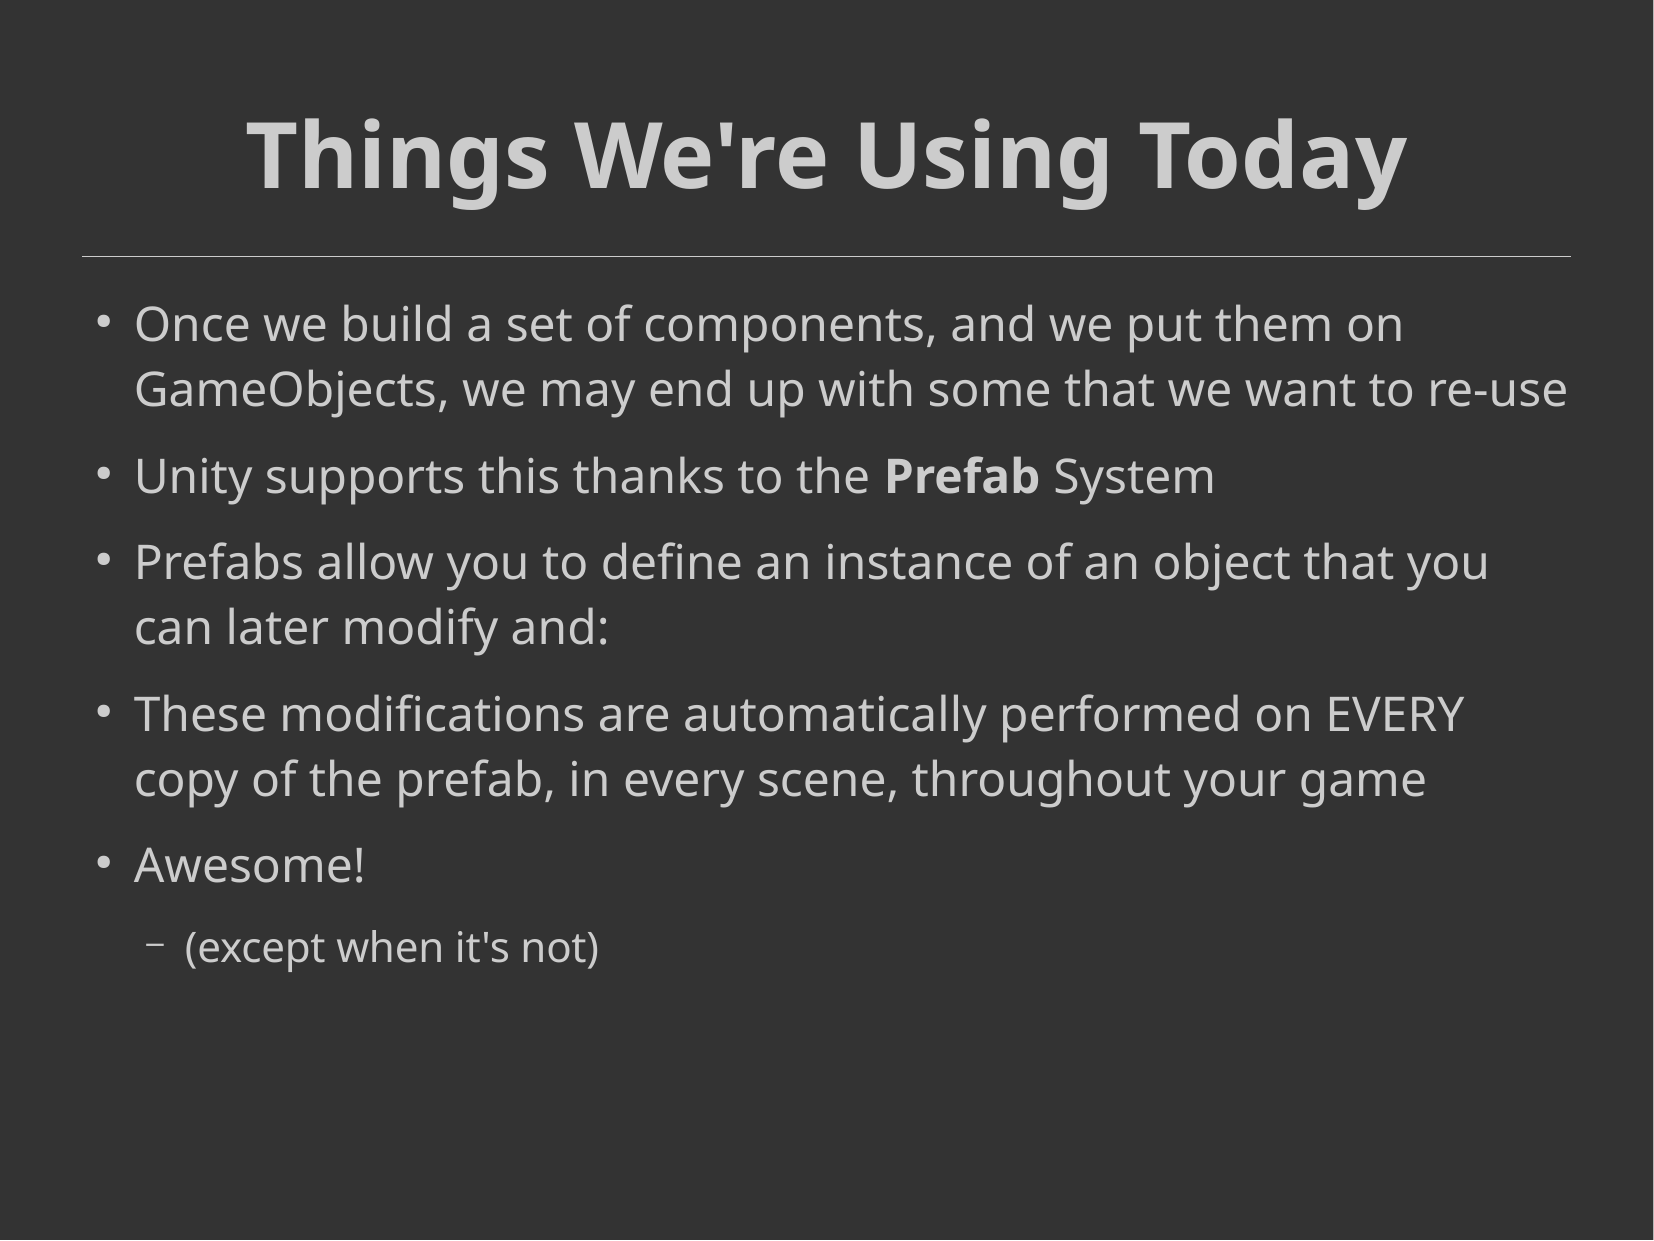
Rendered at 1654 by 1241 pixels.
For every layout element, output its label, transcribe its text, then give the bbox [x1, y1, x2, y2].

list Once we build a set of components, and we put them on GameObjects, we may end up with some that we want to re-use Unity supports this thanks to the Prefab System Prefabs allow you to define an instance of an object that you can later modify and: These modifications are automatically performed on EVERY copy of the prefab, in every scene, throughout your game Awesome! (except when it's not) [82, 290, 1571, 1010]
title Things We're Using Today [82, 49, 1571, 257]
